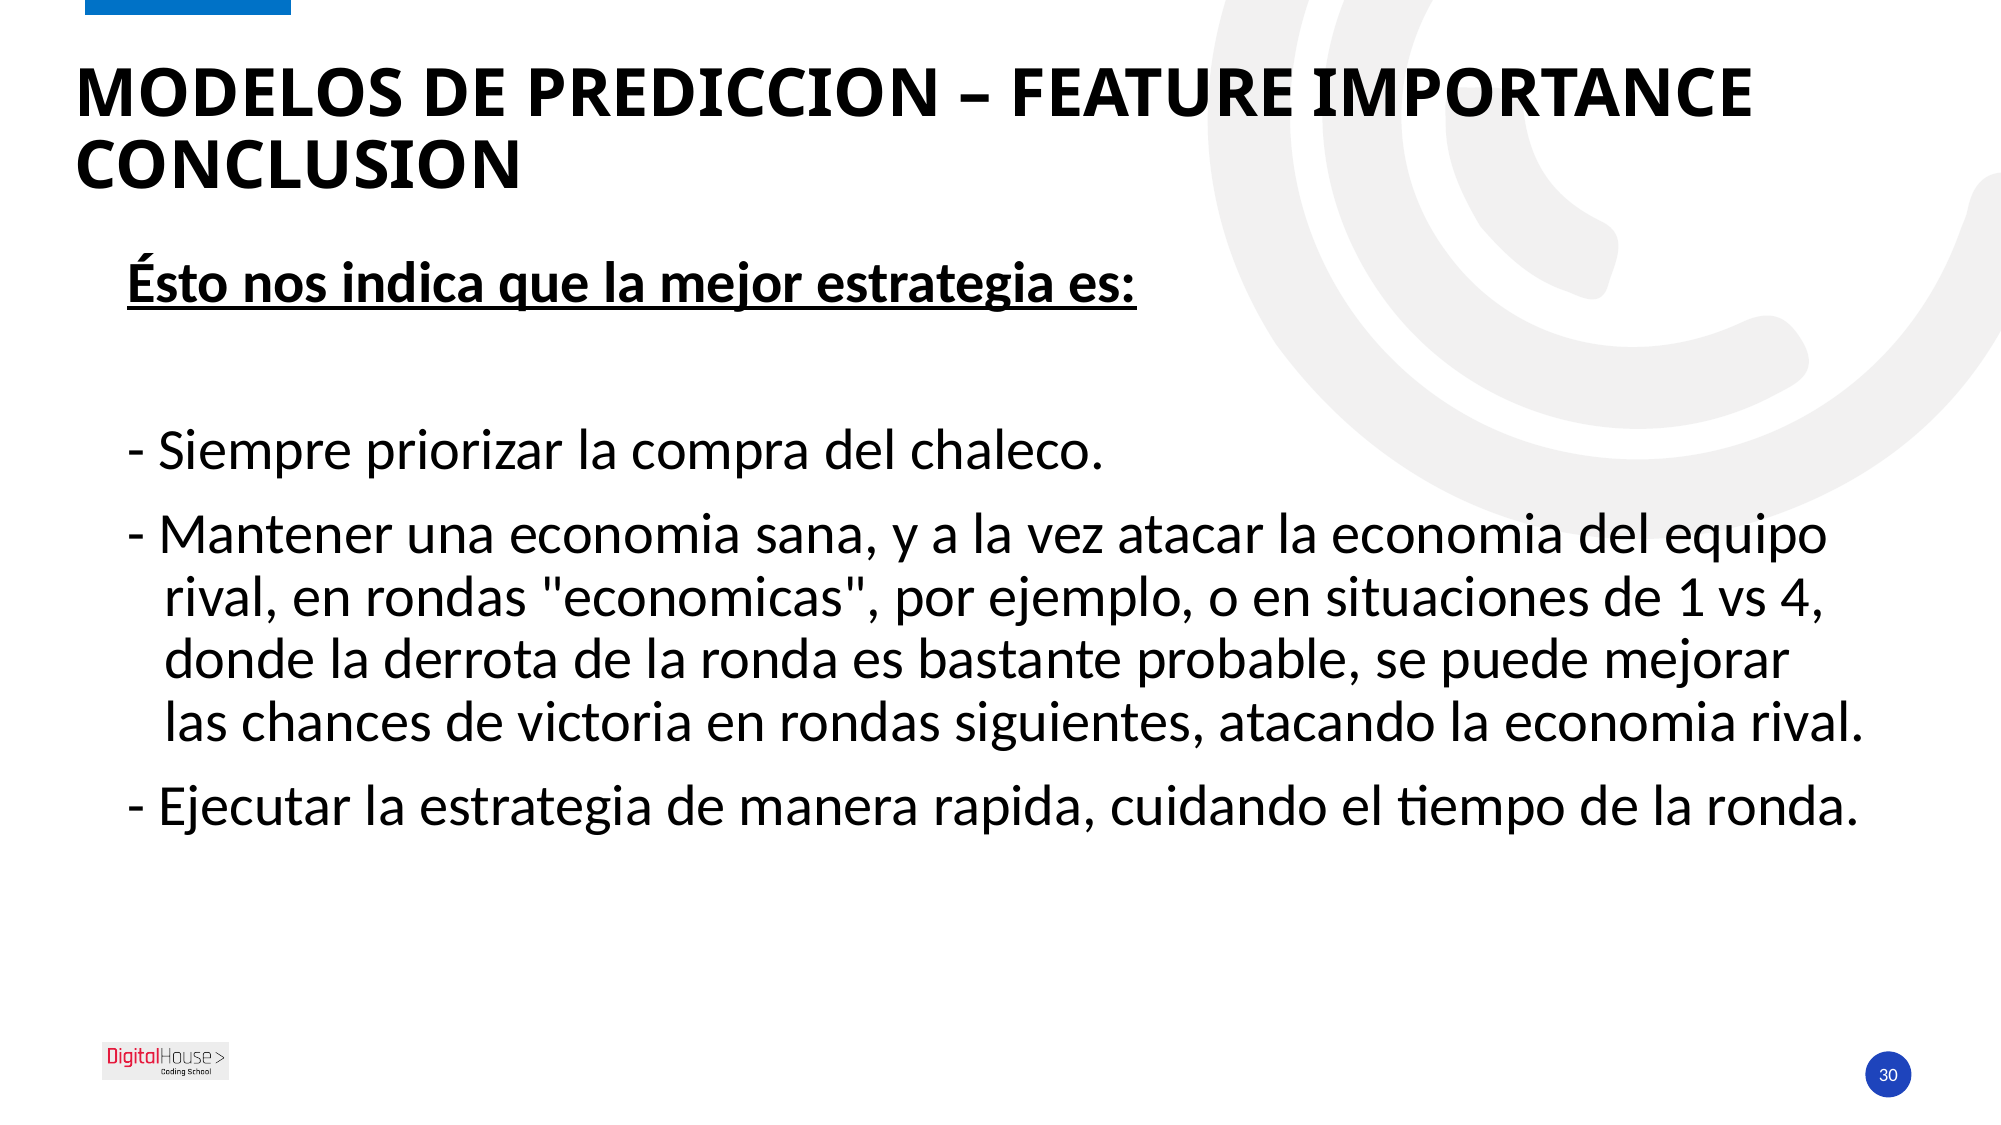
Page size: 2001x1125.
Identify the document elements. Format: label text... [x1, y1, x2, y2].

title MODELOS DE PREDICCION – FEATURE IMPORTANCE CONCLUSION [74, 51, 1904, 203]
list Ésto nos indica que la mejor estrategia es: - Siempre priorizar la compra del chaleco. - Mantener una economia sana, y a la vez atacar la economia del equipo rival, en rondas "economicas", por ejemplo, o en situaciones de 1 vs 4, donde la derrota de la ronda es bastante probable, se puede mejorar las chances de victoria en rondas siguientes, atacando la economia rival. - Ejecutar la estrategia de manera rapida, cuidando el tiempo de la ronda. [74, 244, 1884, 959]
text_box [1864, 1059, 1913, 1090]
